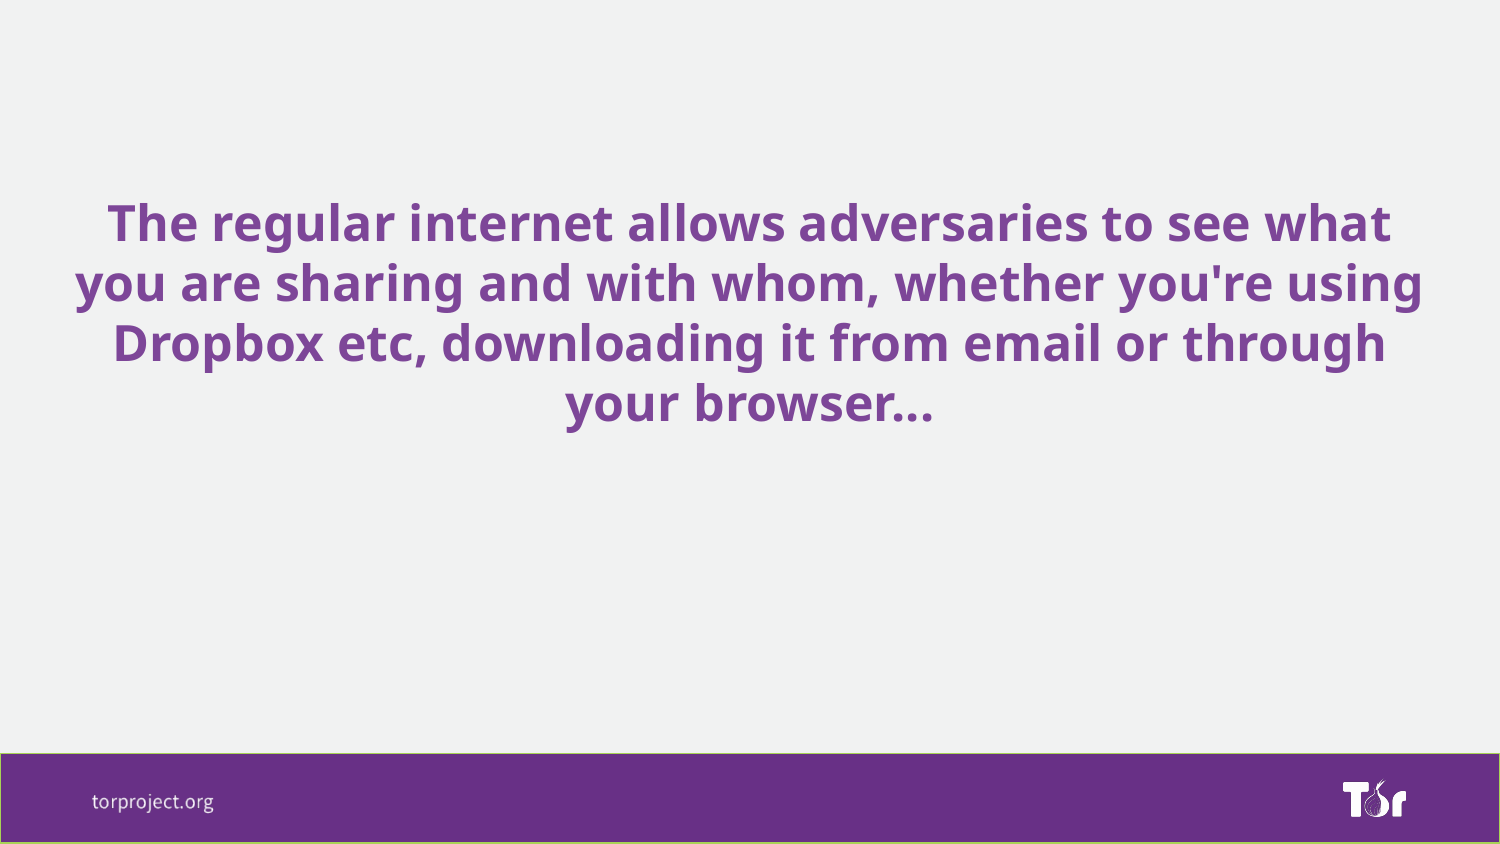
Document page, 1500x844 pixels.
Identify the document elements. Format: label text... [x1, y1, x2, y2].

text_box The regular internet allows adversaries to see what you are sharing and with whom, whether you're using Dropbox etc, downloading it from email or through your browser... [55, 109, 1445, 513]
picture [1343, 778, 1406, 817]
picture [75, 780, 604, 821]
